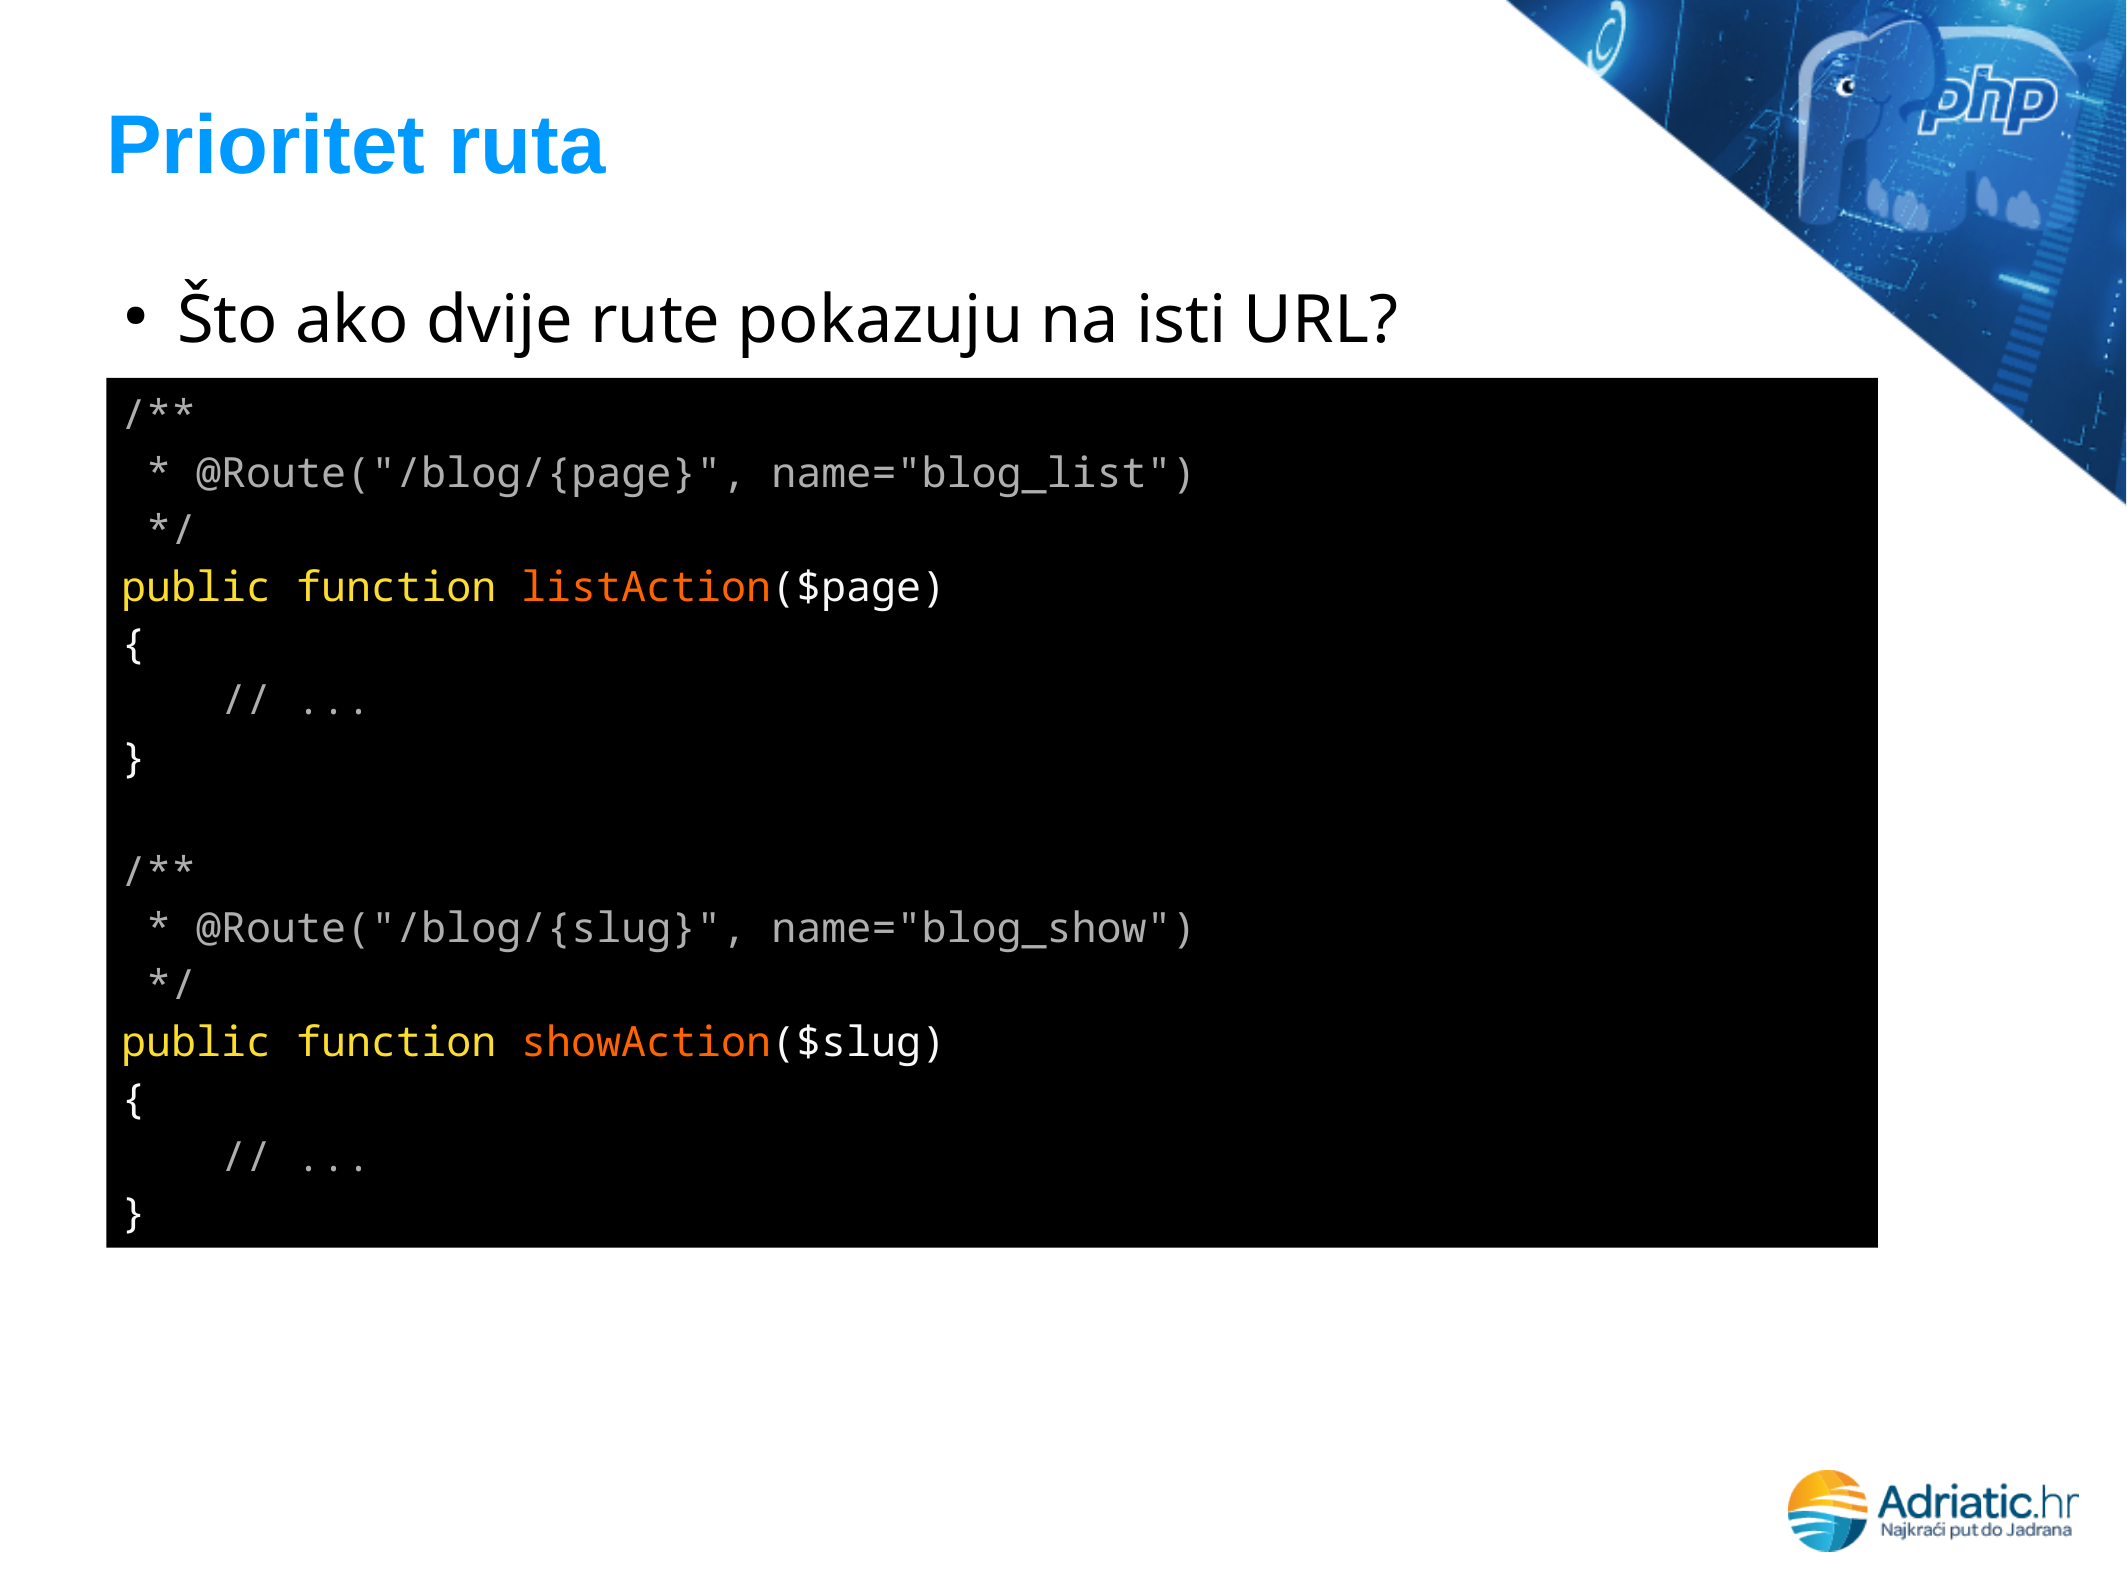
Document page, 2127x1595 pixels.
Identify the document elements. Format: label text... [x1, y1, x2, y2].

title Prioritet ruta [106, 70, 1630, 219]
list Što ako dvije rute pokazuju na isti URL? [106, 271, 2020, 402]
picture [1788, 1470, 2079, 1552]
picture [1505, 0, 2127, 625]
text_box /** * @Route("/blog/{page}", name="blog_list") */ public function listAction($page) { // ... } /** * @Route("/blog/{slug}", name="blog_show") */ public function showAction($slug) { // ... } [106, 377, 1878, 1129]
